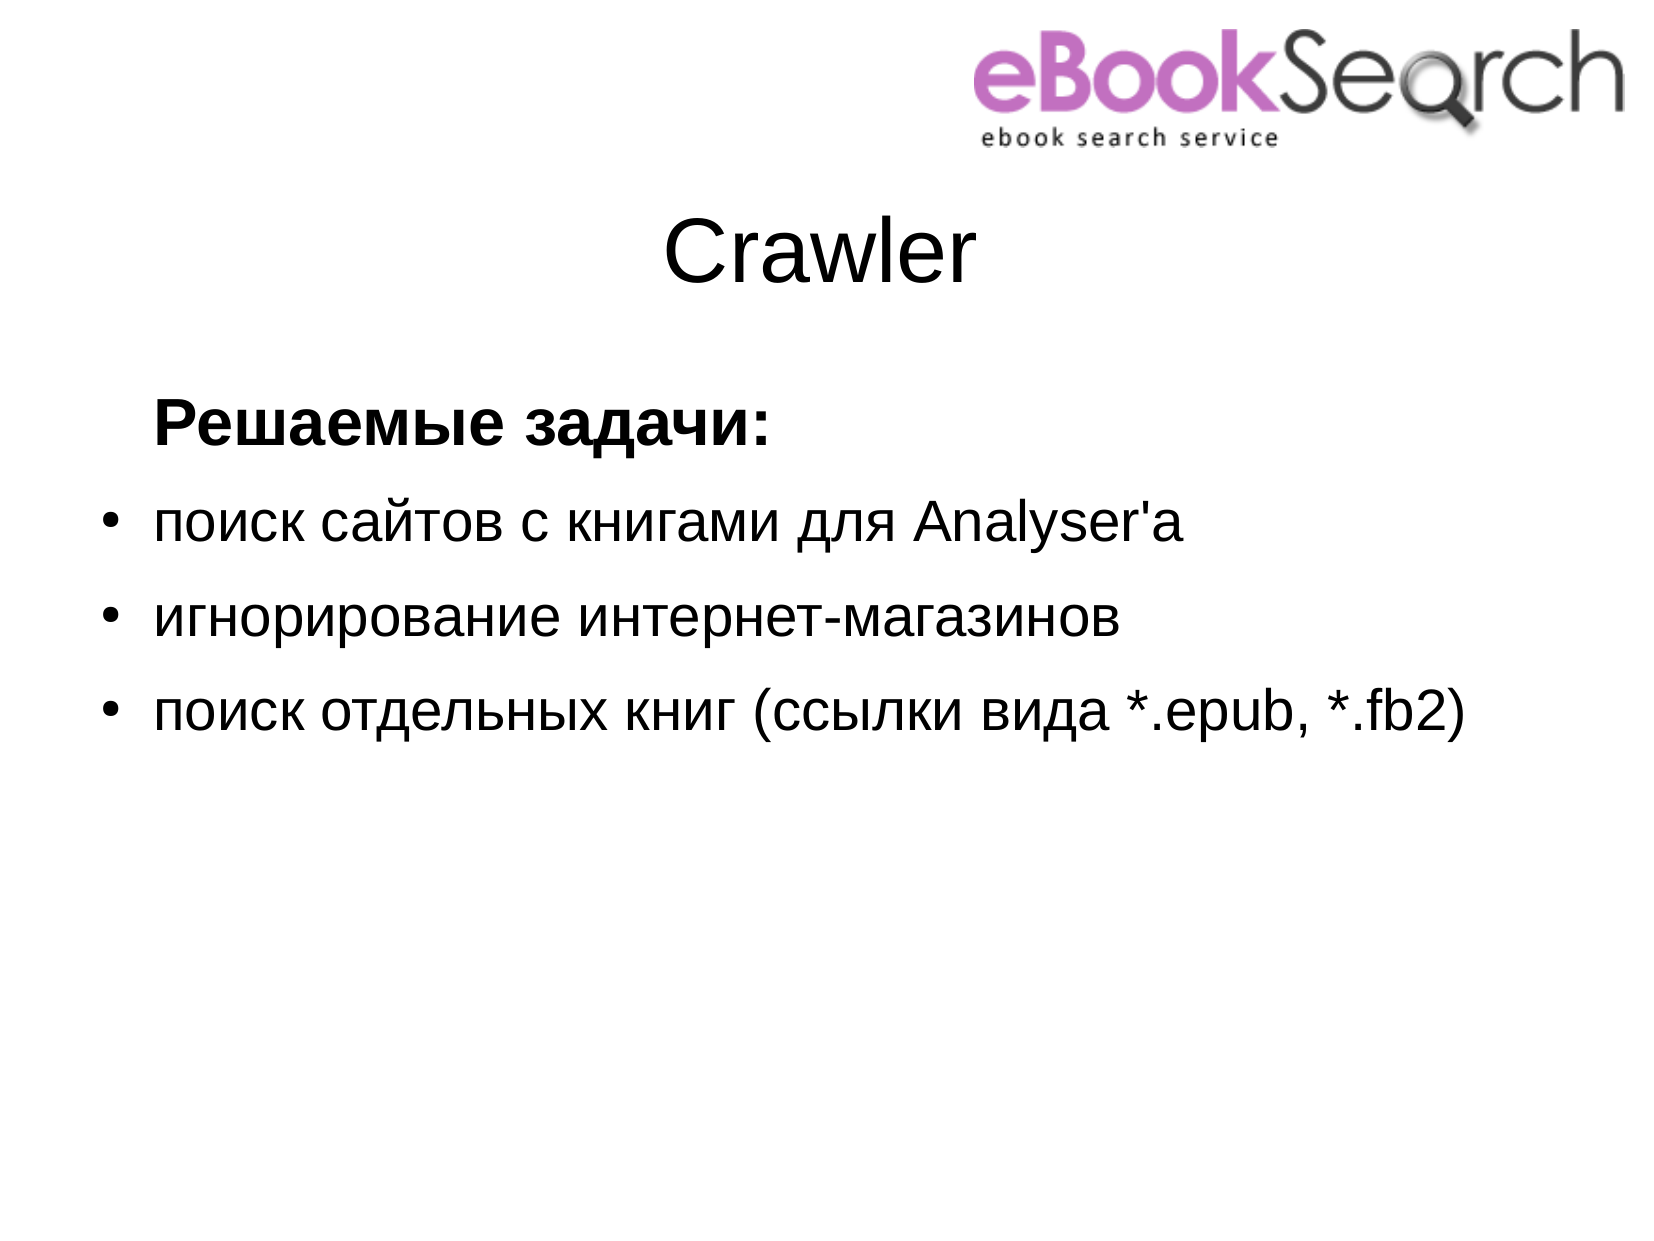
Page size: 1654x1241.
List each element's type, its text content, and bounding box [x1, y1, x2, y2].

title Crawler [76, 147, 1566, 355]
picture [974, 29, 1625, 148]
list Решаемые задачи: поиск сайтов с книгами для Analyser'а игнорирование интернет-магазинов поиск отдельных книг (ссылки вида *.epub, *.fb2) [82, 384, 1571, 1204]
